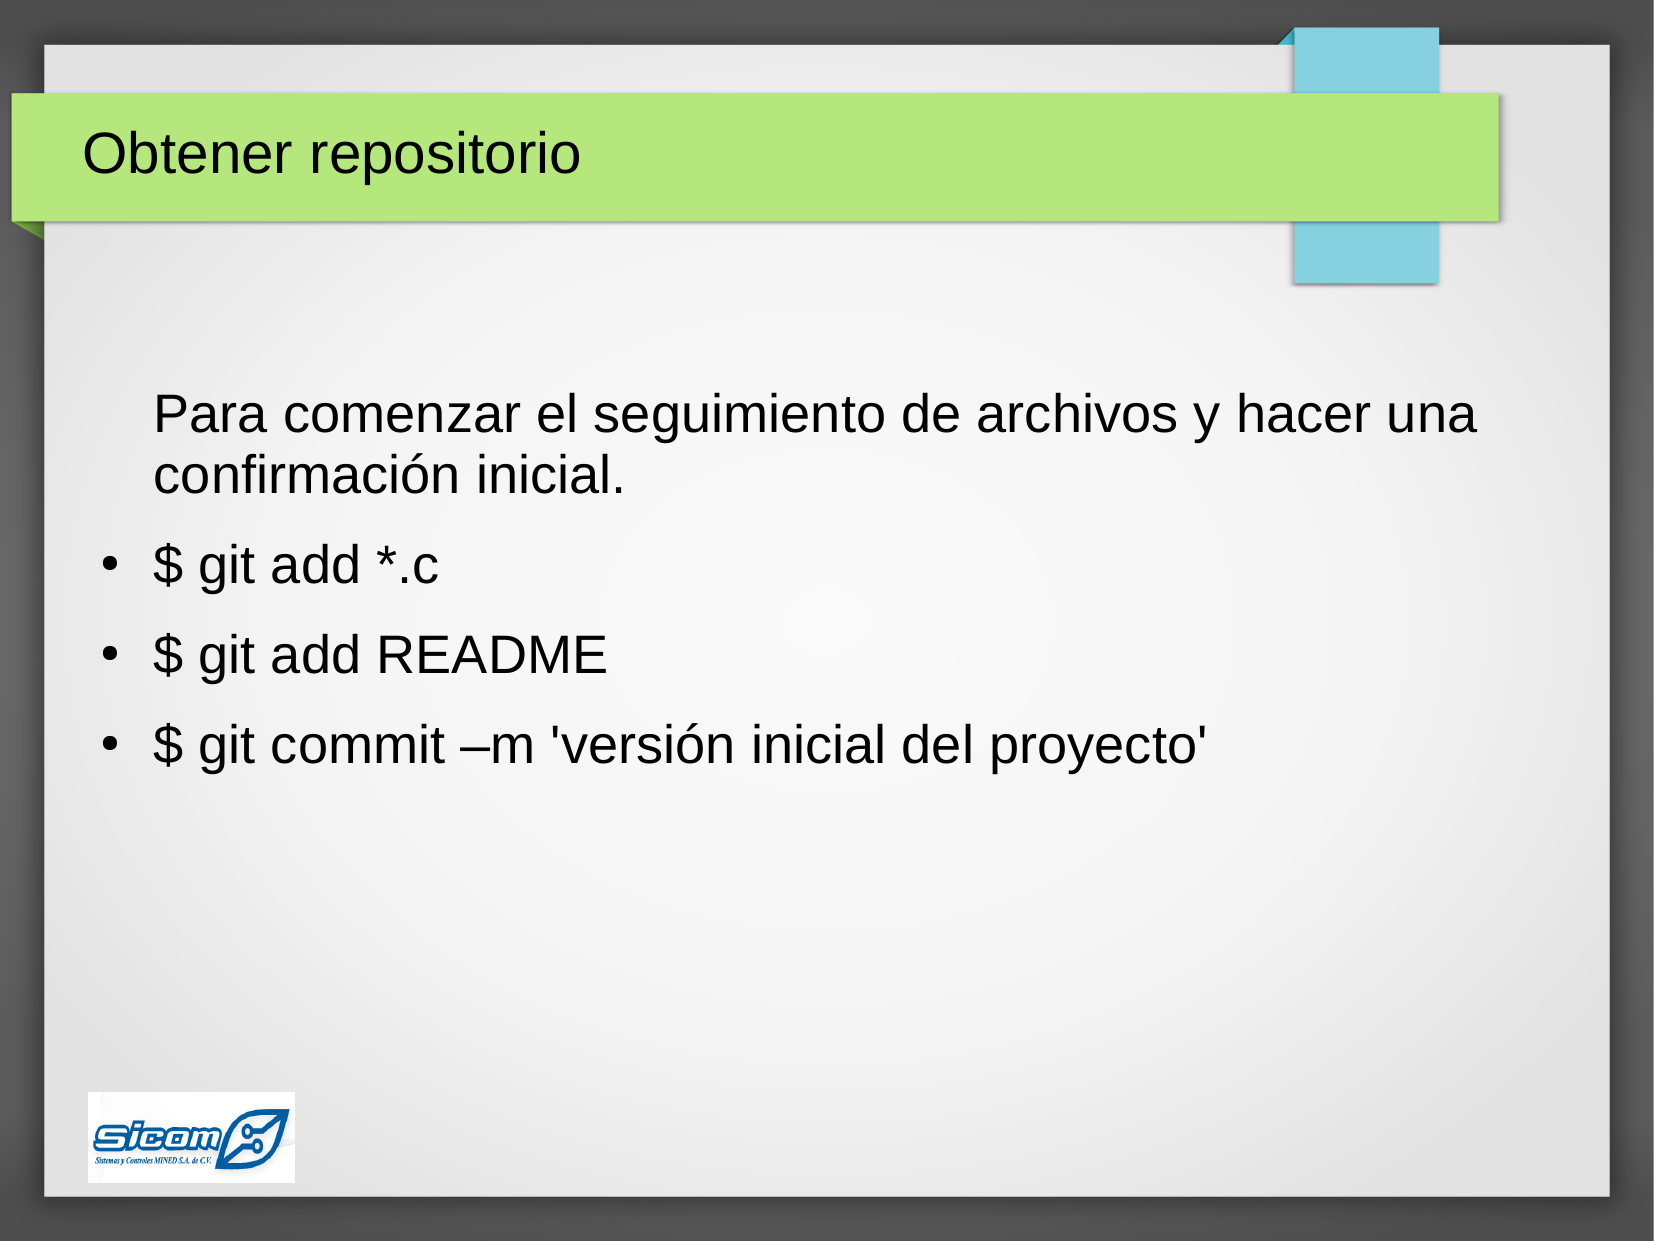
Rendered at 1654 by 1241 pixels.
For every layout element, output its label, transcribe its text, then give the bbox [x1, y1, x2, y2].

title Obtener repositorio [82, 88, 1506, 219]
picture [0, 0, 1654, 1241]
list Para comenzar el seguimiento de archivos y hacer una confirmación inicial. $ git add *.c $ git add README $ git commit –m 'versión inicial del proyecto' [82, 383, 1571, 1015]
